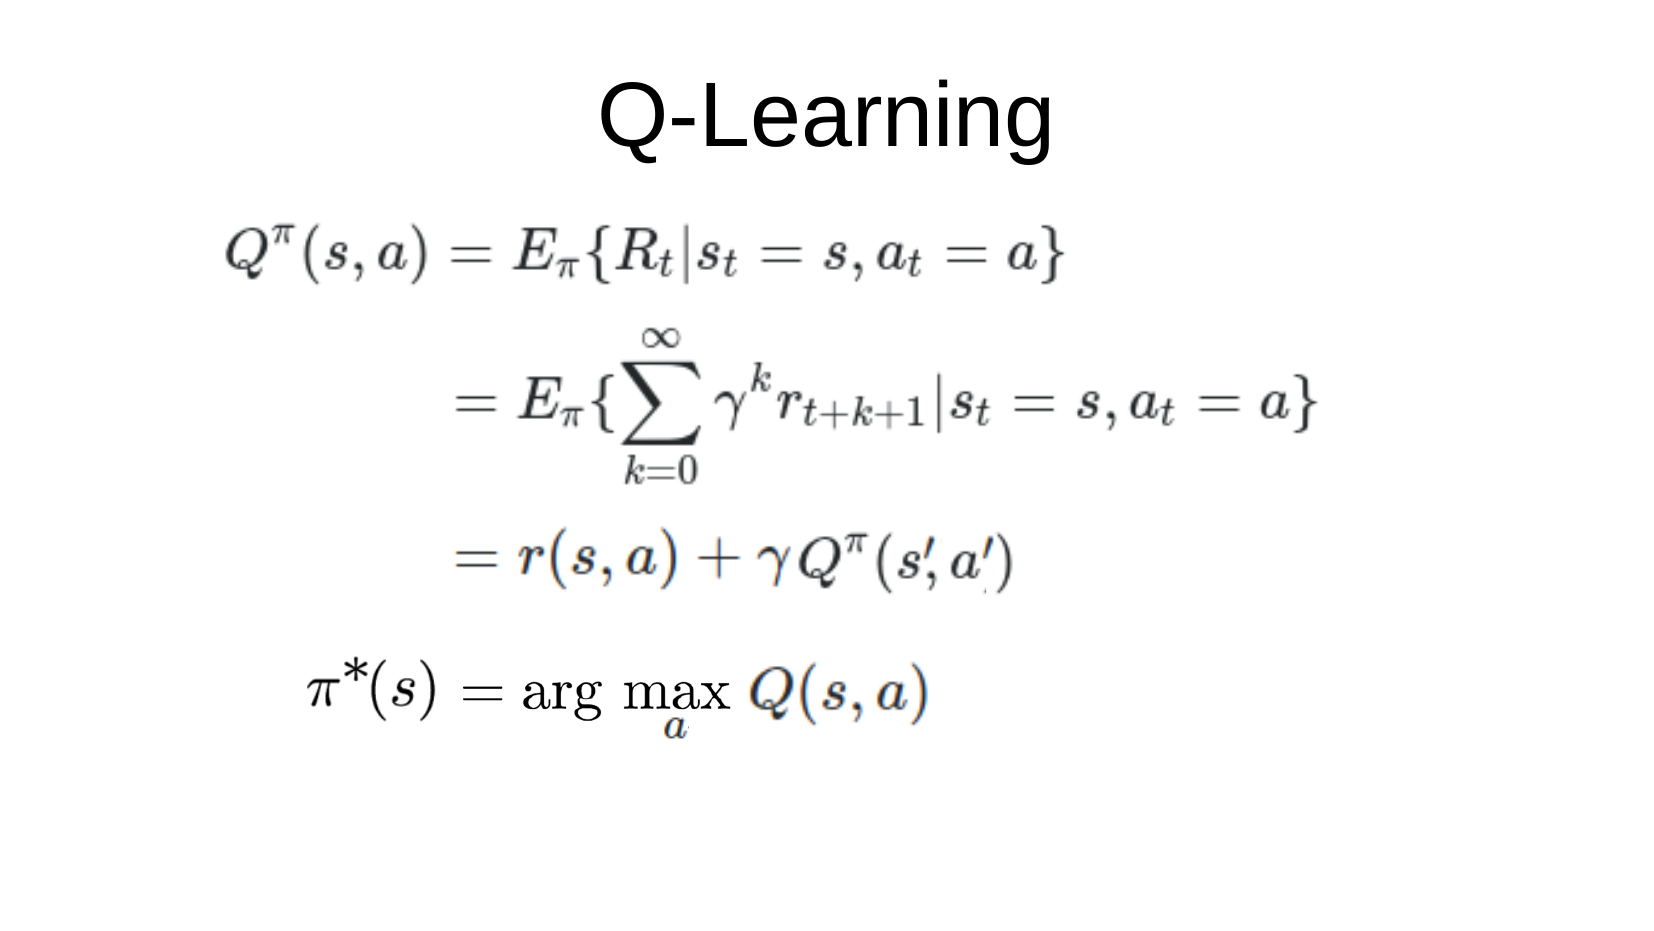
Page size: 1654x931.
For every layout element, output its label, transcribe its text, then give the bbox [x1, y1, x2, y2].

picture [188, 175, 1329, 768]
title Q-Learning [82, 37, 1571, 193]
